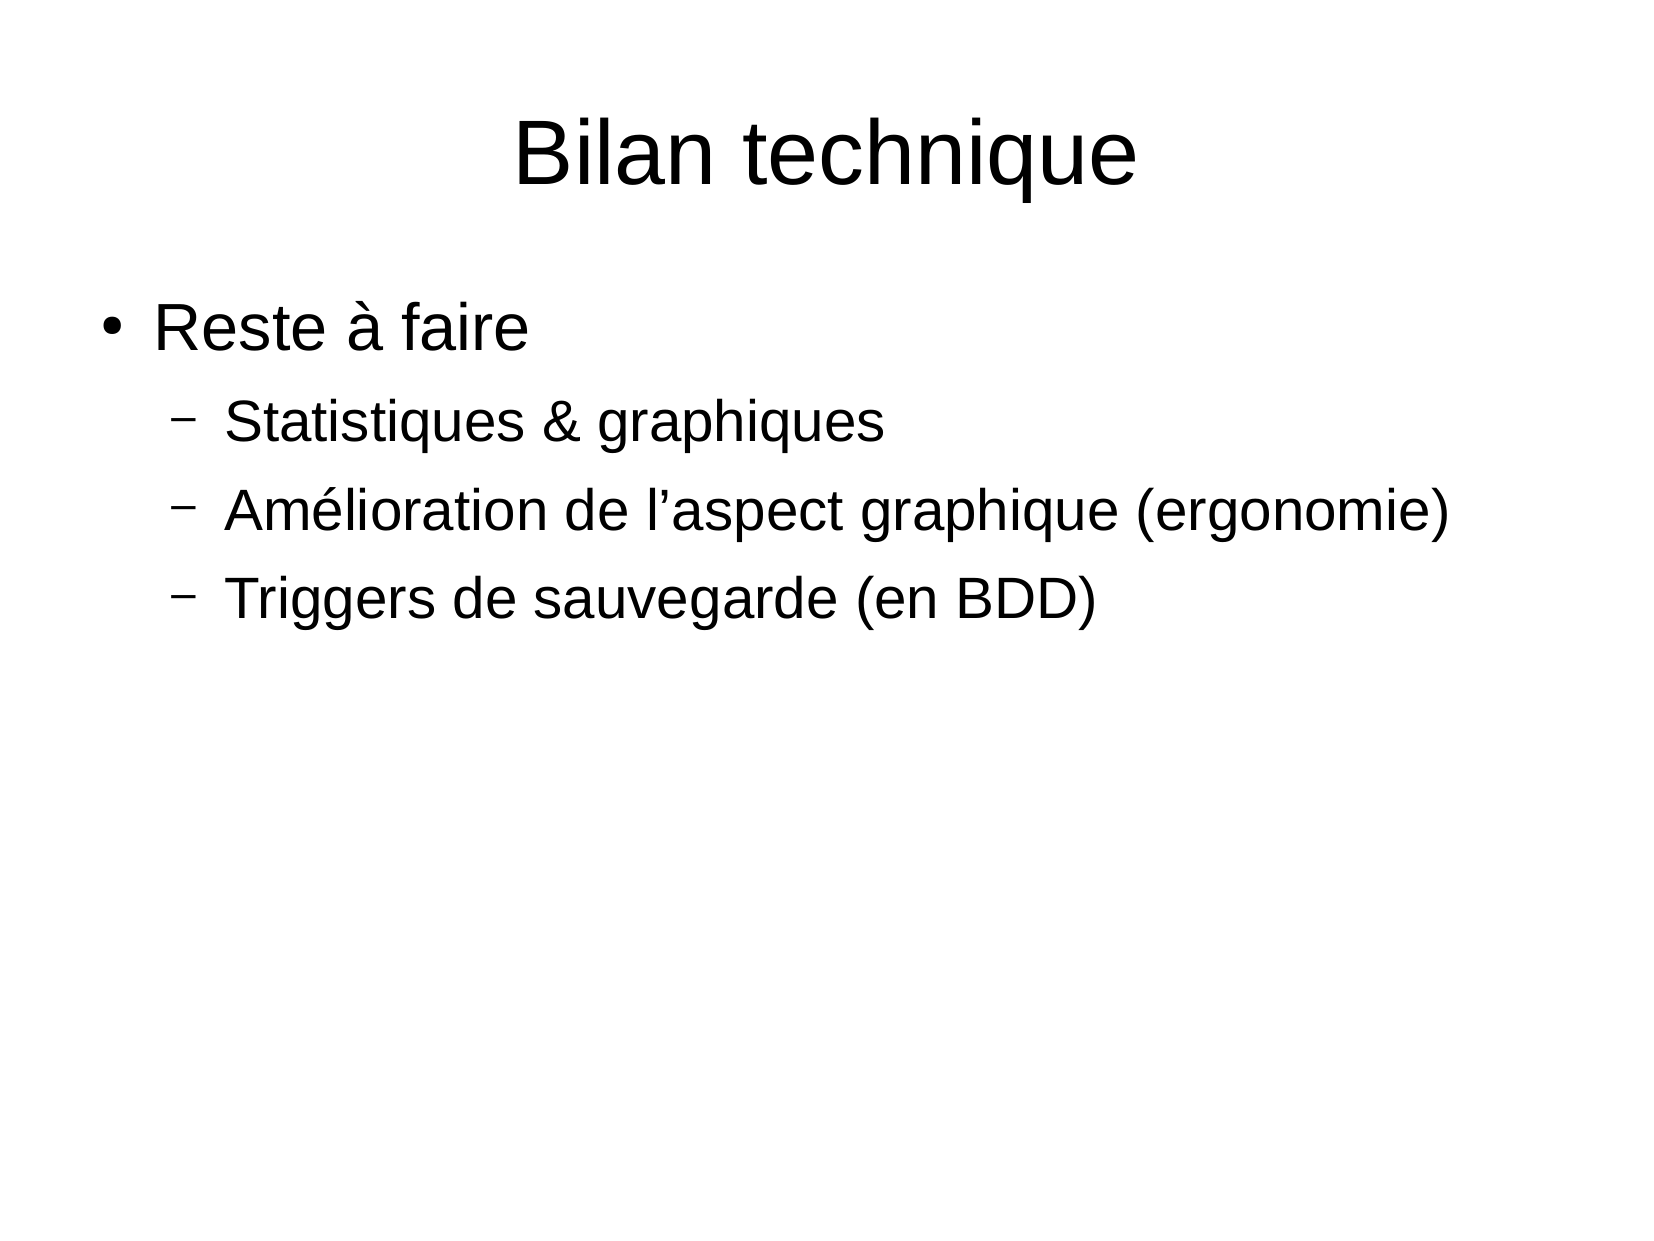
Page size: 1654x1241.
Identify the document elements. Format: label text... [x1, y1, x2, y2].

list Reste à faire Statistiques & graphiques Amélioration de l’aspect graphique (ergonomie) Triggers de sauvegarde (en BDD) [82, 290, 1571, 1010]
title Bilan technique [82, 49, 1571, 257]
